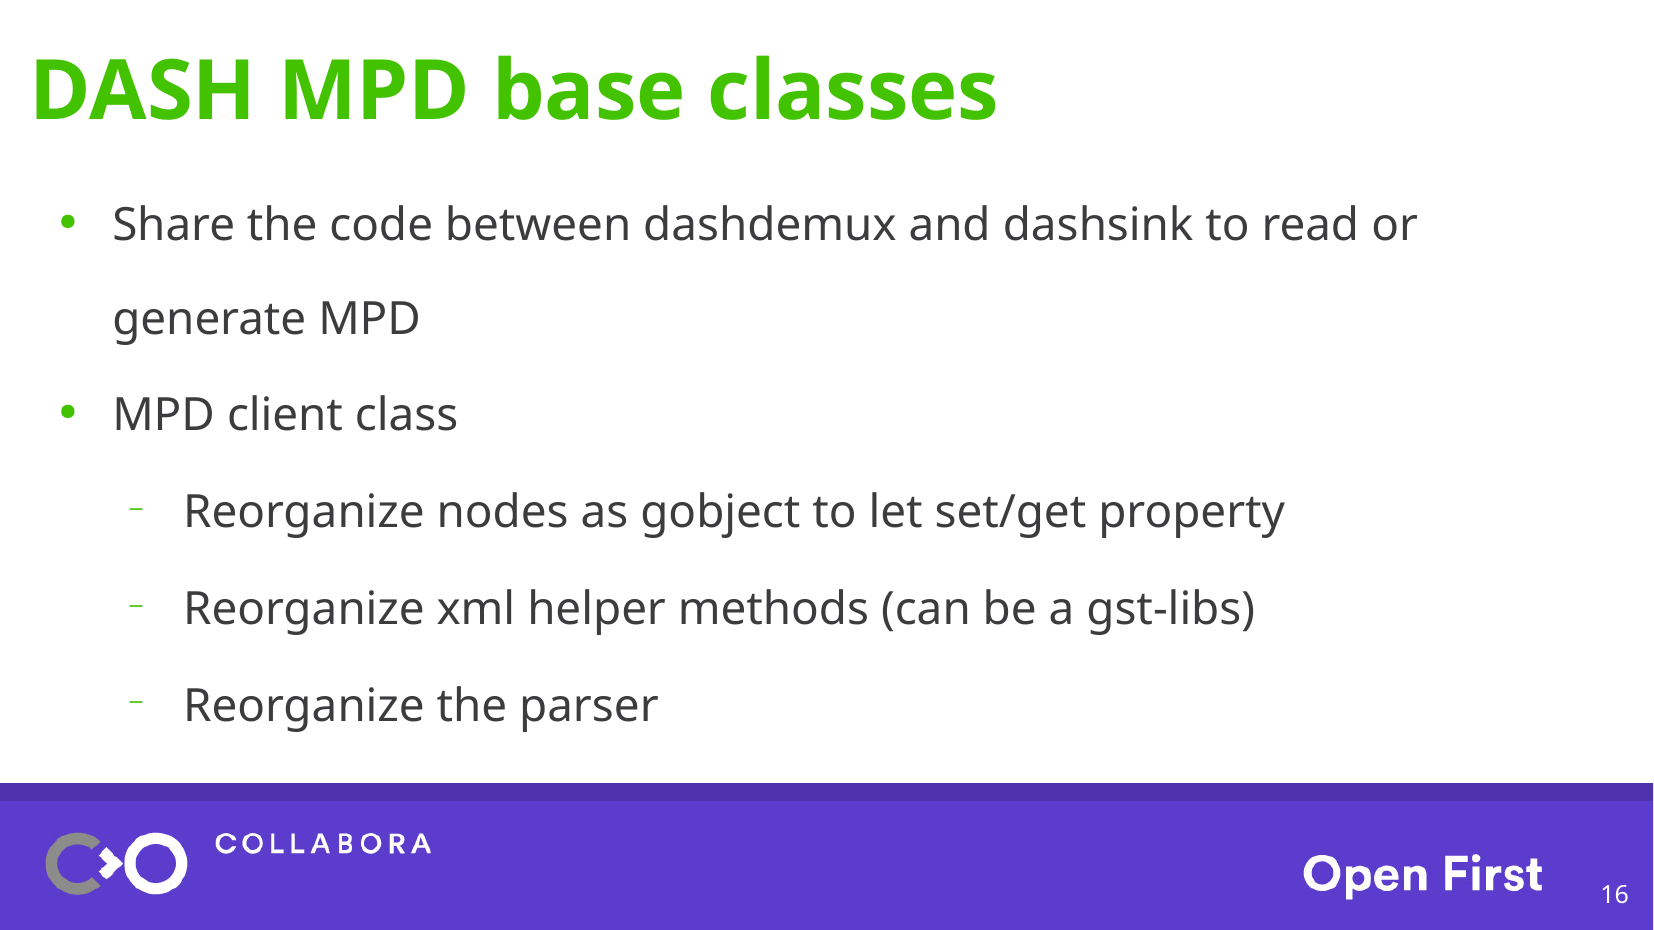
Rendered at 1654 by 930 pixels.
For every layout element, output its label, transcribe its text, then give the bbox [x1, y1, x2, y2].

picture [0, 0, 1654, 930]
title DASH MPD base classes [29, 28, 1602, 147]
list Share the code between dashdemux and dashsink to read or generate MPD MPD client class Reorganize nodes as gobject to let set/get property Reorganize xml helper methods (can be a gst-libs) Reorganize the parser [41, 160, 1613, 804]
